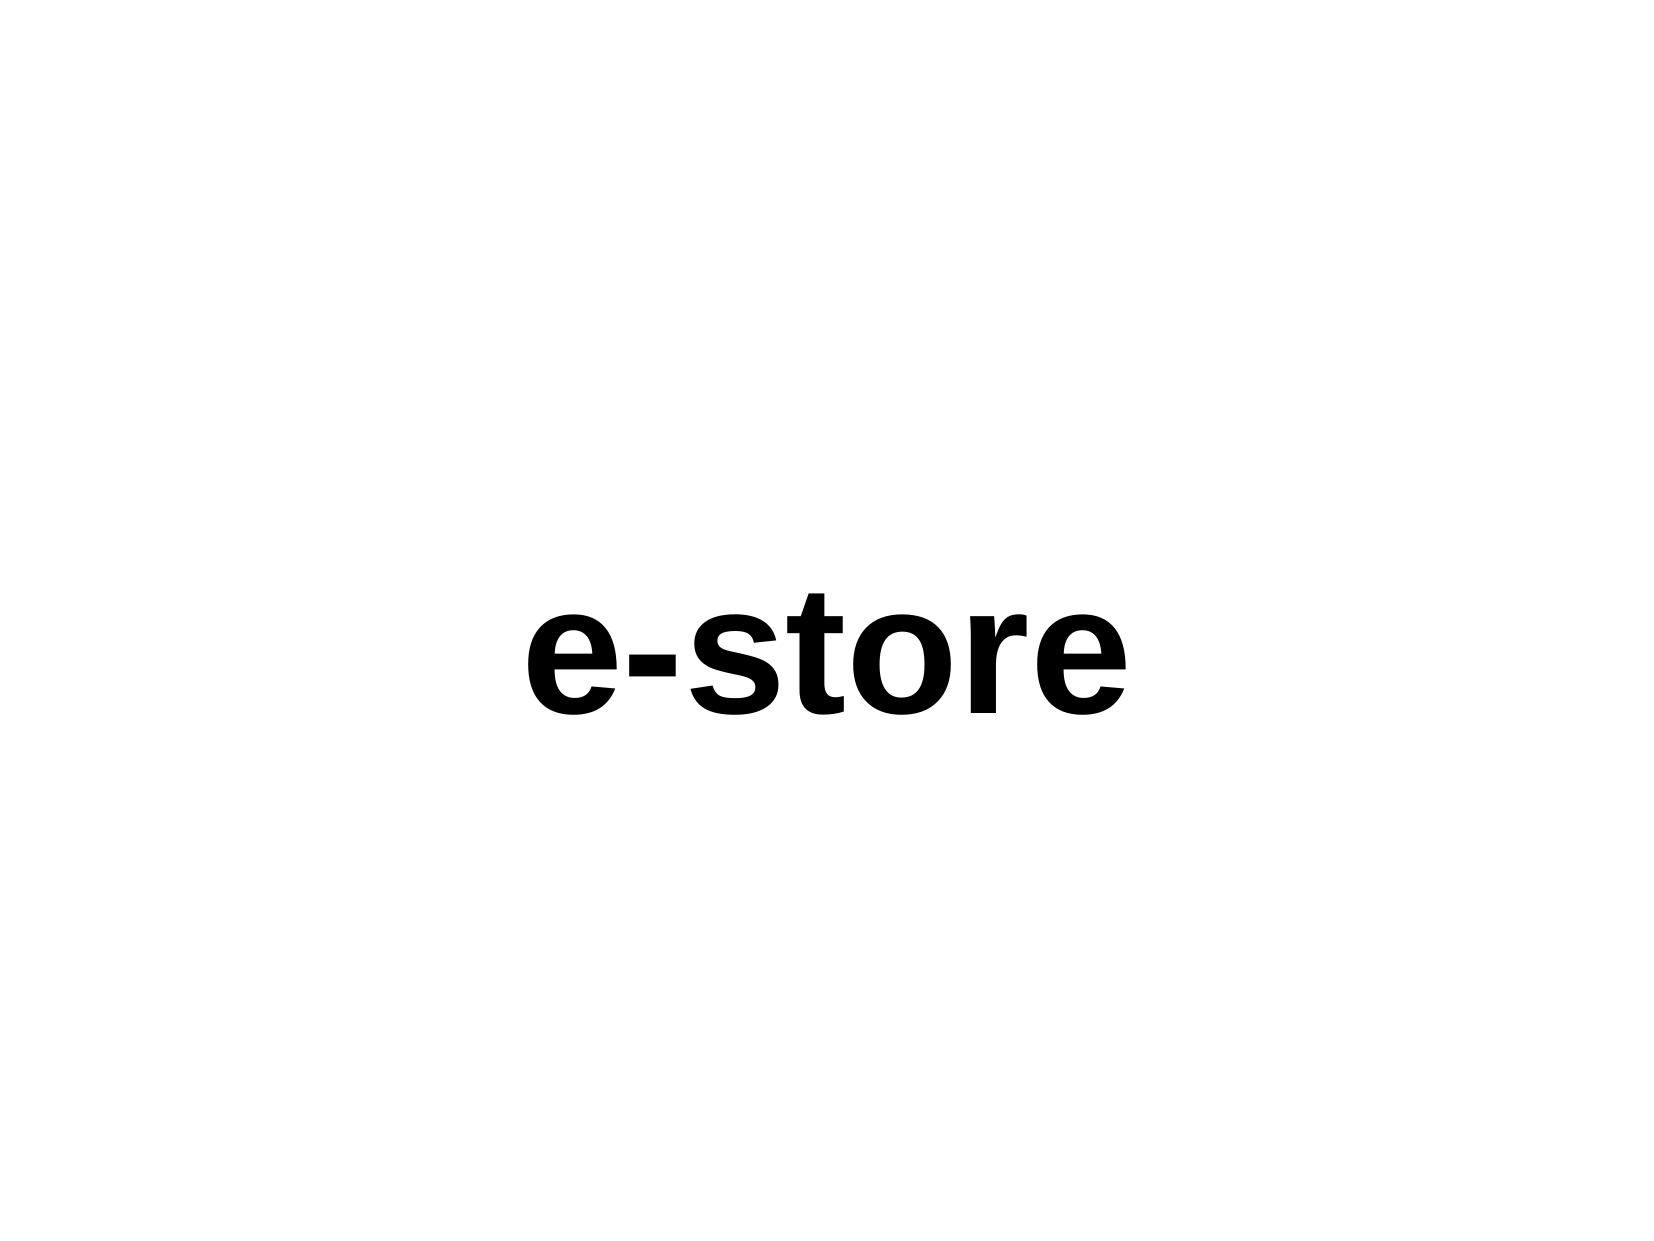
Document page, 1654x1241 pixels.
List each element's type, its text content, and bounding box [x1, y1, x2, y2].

subtitle e-store [82, 290, 1571, 1010]
